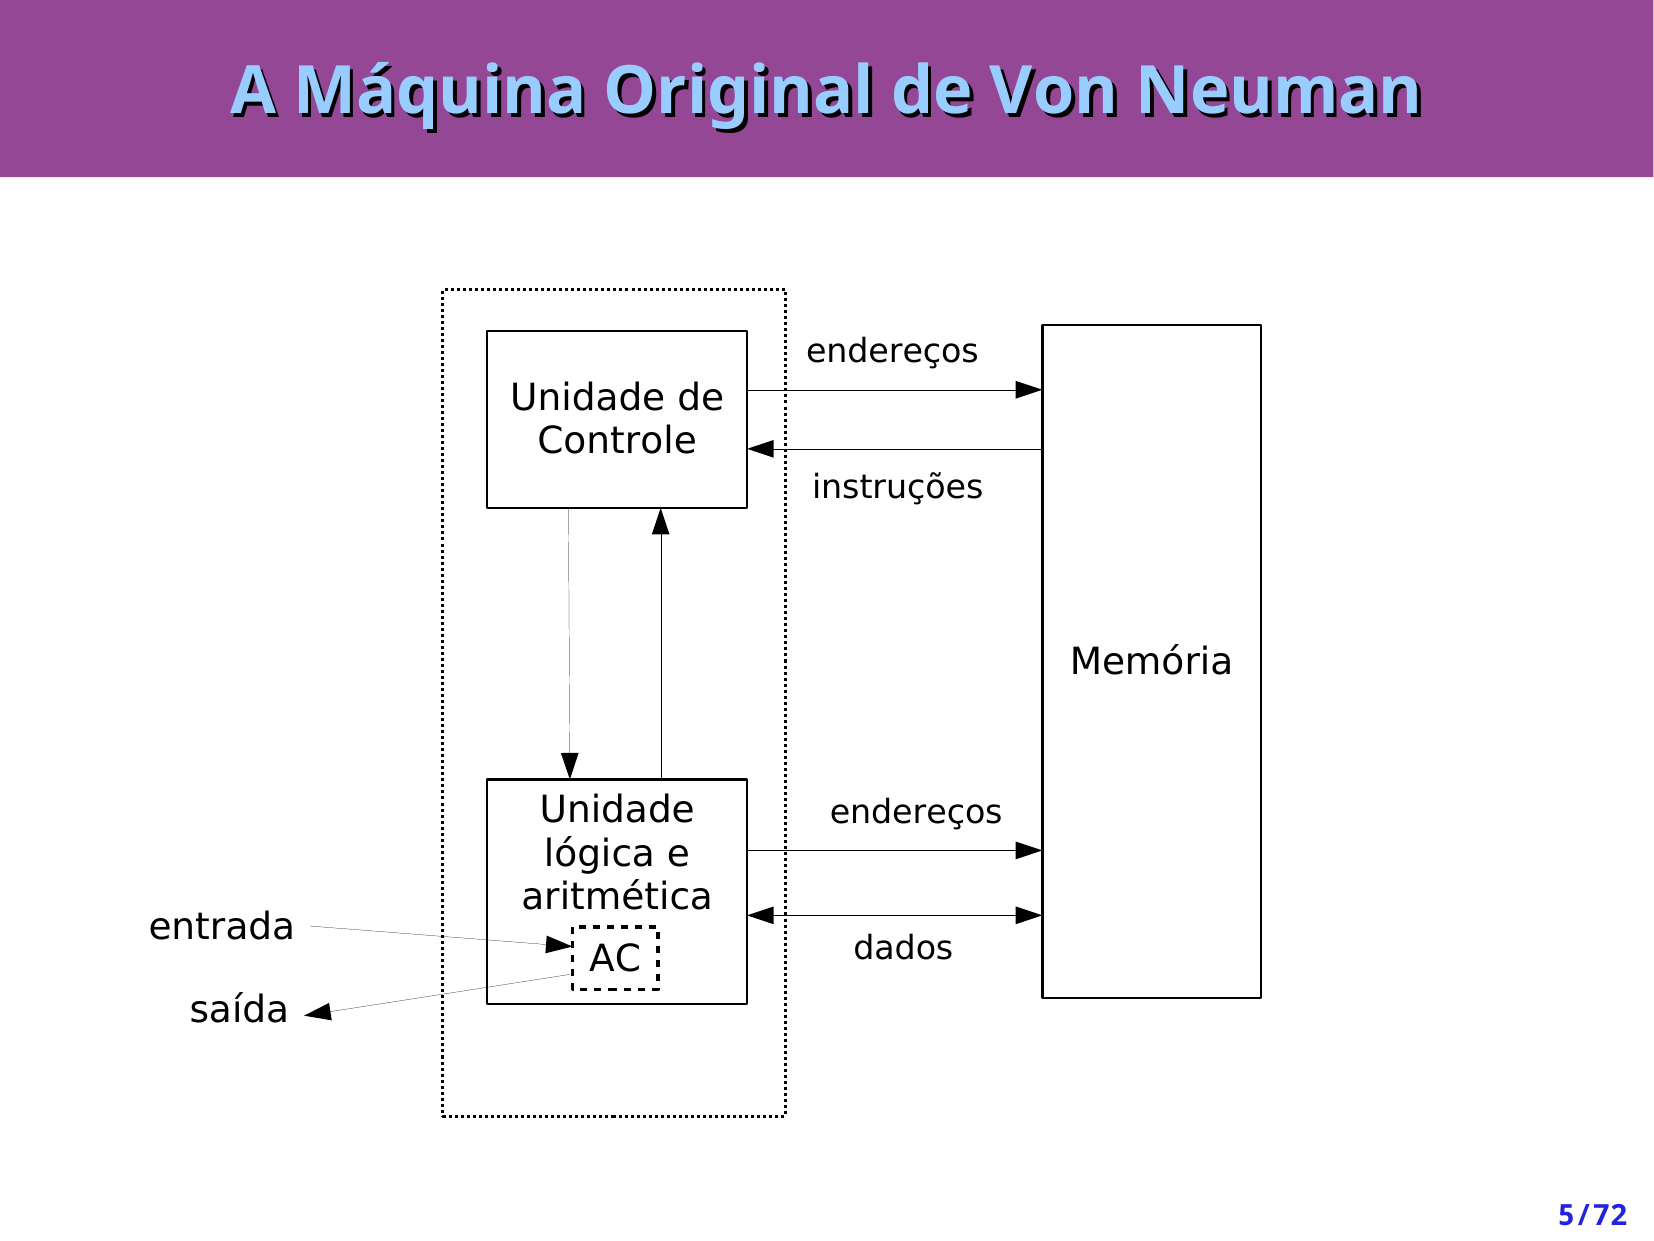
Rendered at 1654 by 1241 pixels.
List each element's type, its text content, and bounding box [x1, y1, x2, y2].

text_box saída [156, 980, 305, 1040]
text_box Unidade de Controle [487, 330, 748, 508]
text_box dados [838, 921, 975, 976]
text_box Unidade lógica e aritmética [487, 779, 748, 1004]
text_box instruções [797, 460, 1034, 515]
text_box endereços [791, 324, 1028, 379]
text_box AC [572, 927, 658, 990]
text_box Memória [1042, 324, 1261, 999]
text_box endereços [814, 785, 1052, 840]
text_box entrada [132, 897, 311, 957]
title A Máquina Original de Von Neuman [82, 0, 1571, 192]
